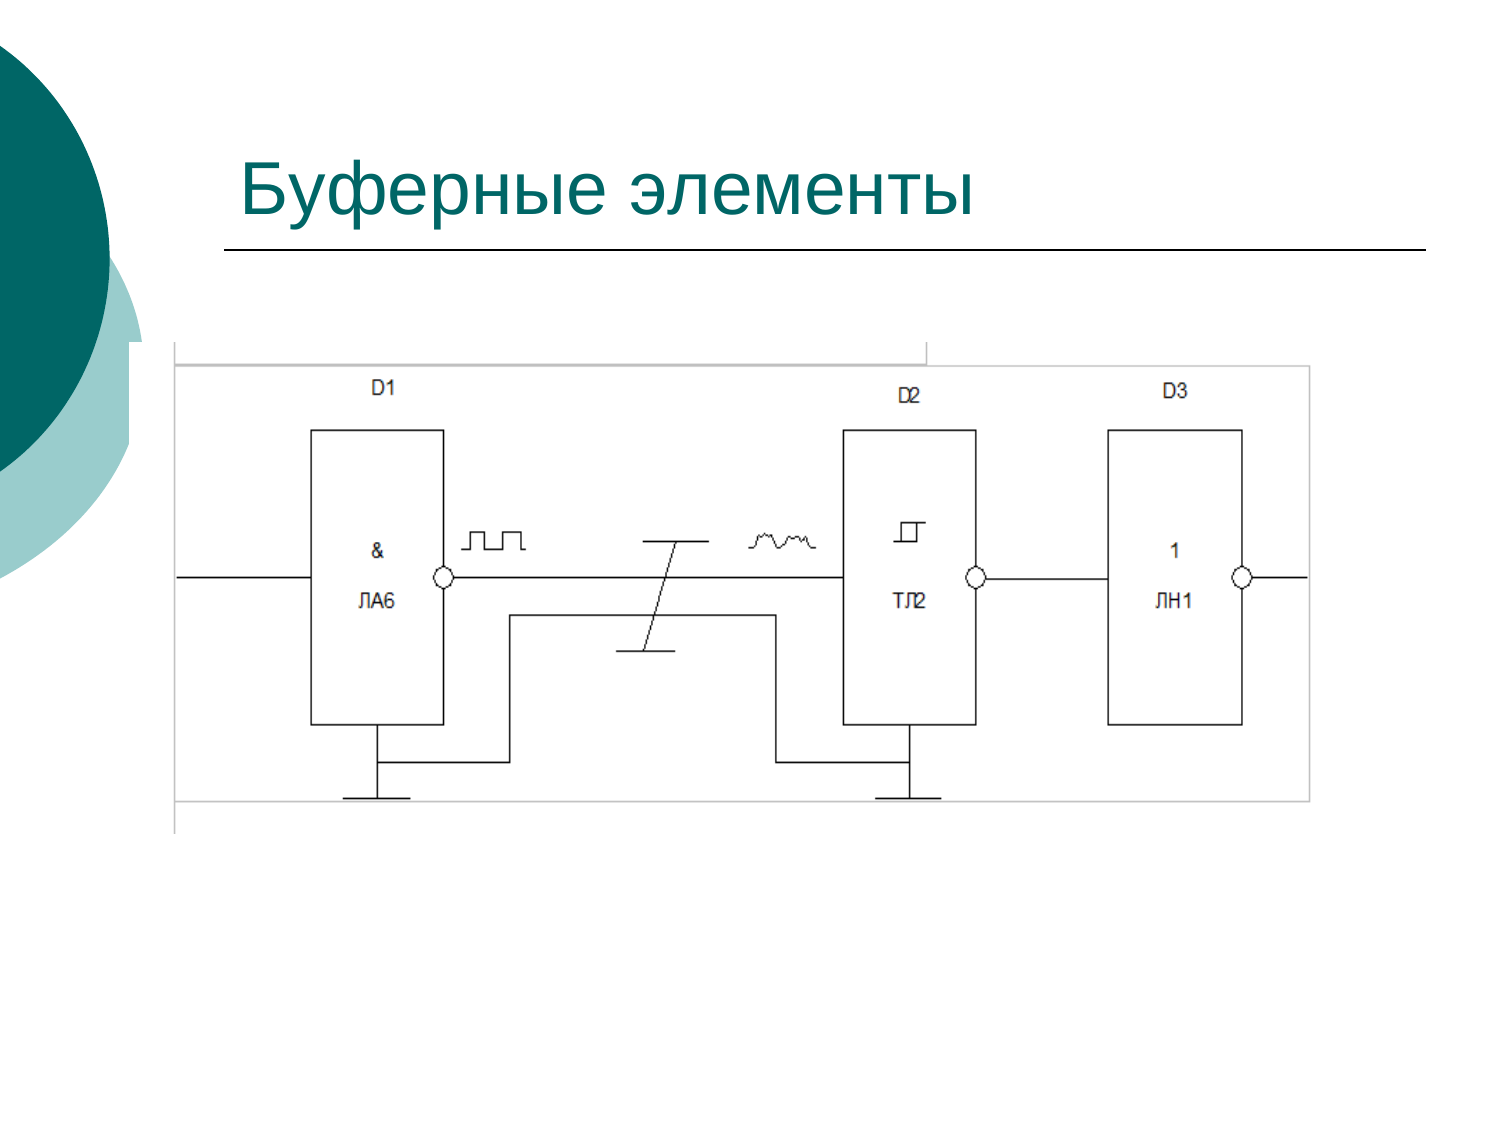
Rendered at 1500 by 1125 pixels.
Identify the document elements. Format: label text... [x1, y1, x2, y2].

picture [129, 342, 1371, 834]
title Буферные элементы [224, 49, 1425, 237]
